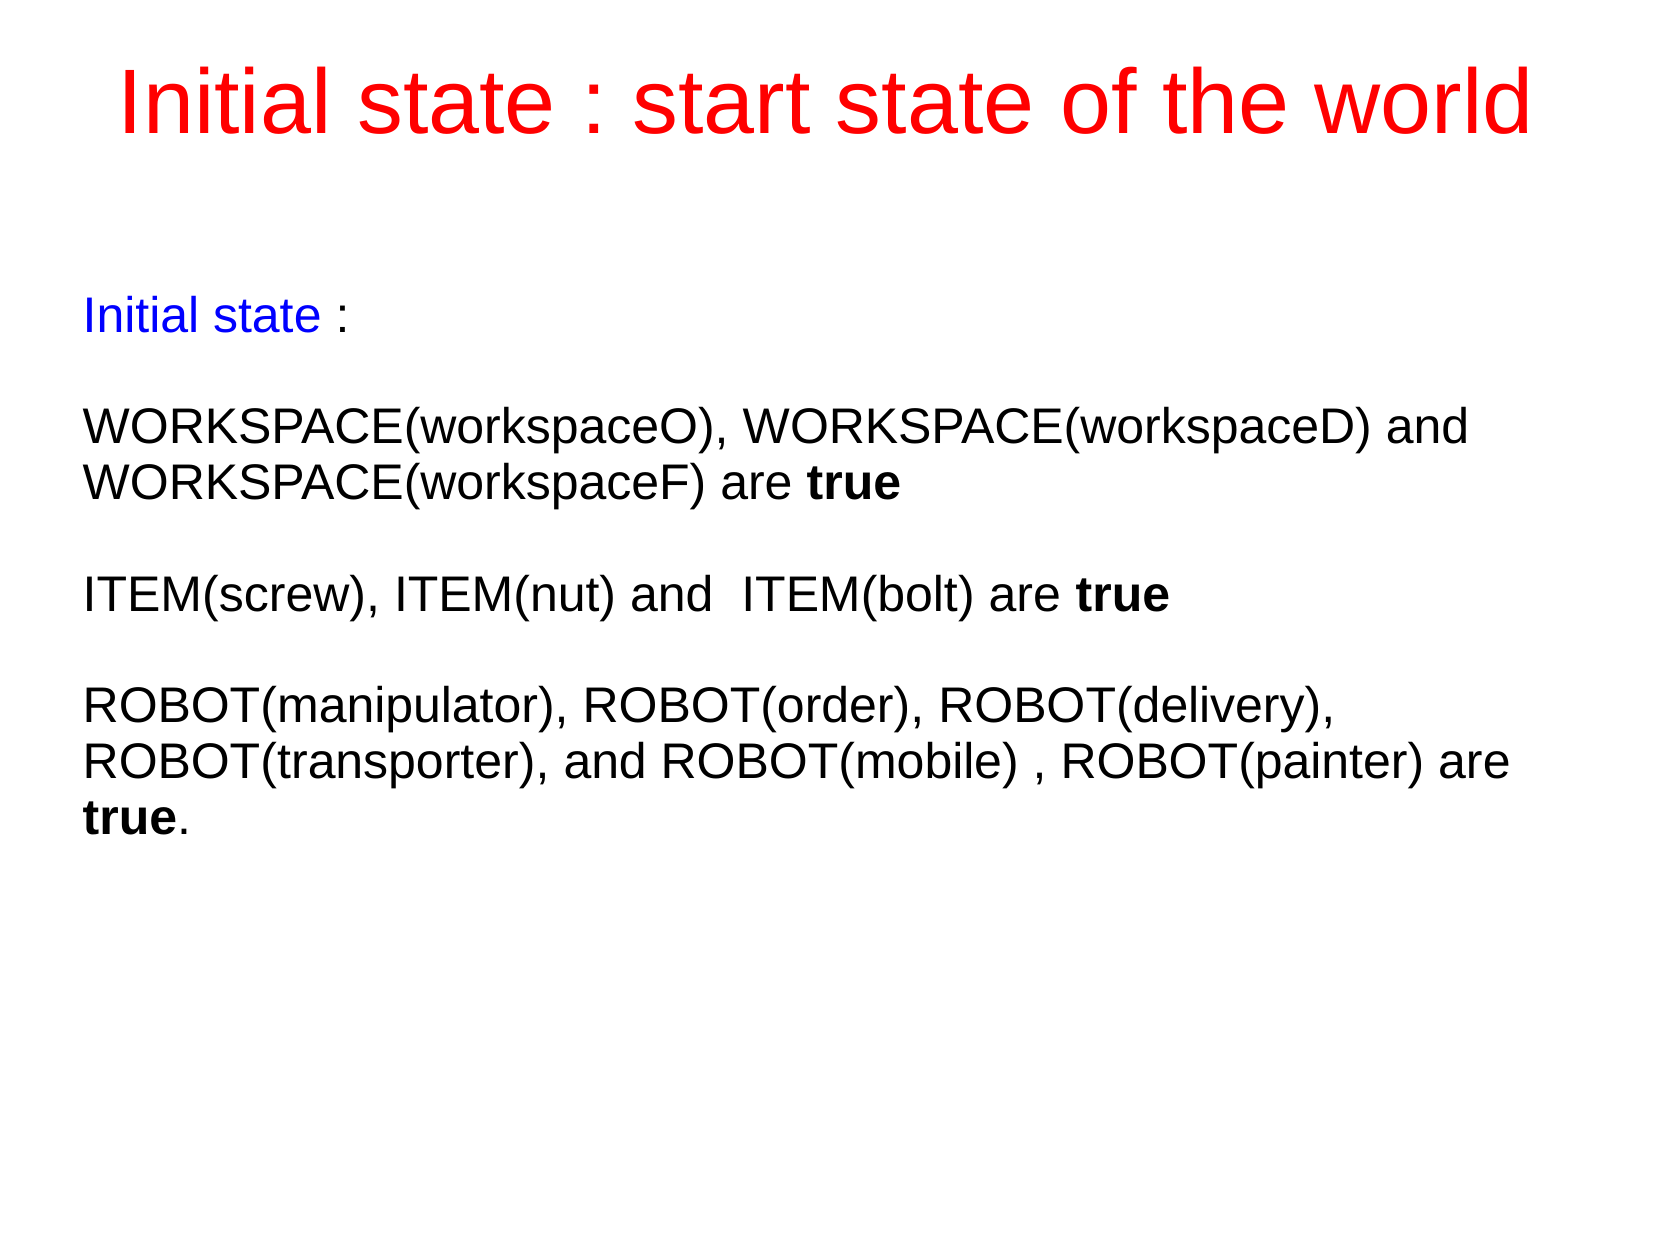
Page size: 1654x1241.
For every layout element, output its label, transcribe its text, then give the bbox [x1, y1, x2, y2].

title Initial state : start state of the world [82, 49, 1571, 257]
subtitle Initial state : WORKSPACE(workspaceO), WORKSPACE(workspaceD) and WORKSPACE(workspaceF) are true ITEM(screw), ITEM(nut) and ITEM(bolt) are true ROBOT(manipulator), ROBOT(order), ROBOT(delivery), ROBOT(transporter), and ROBOT(mobile) , ROBOT(painter) are true. [82, 234, 1538, 954]
